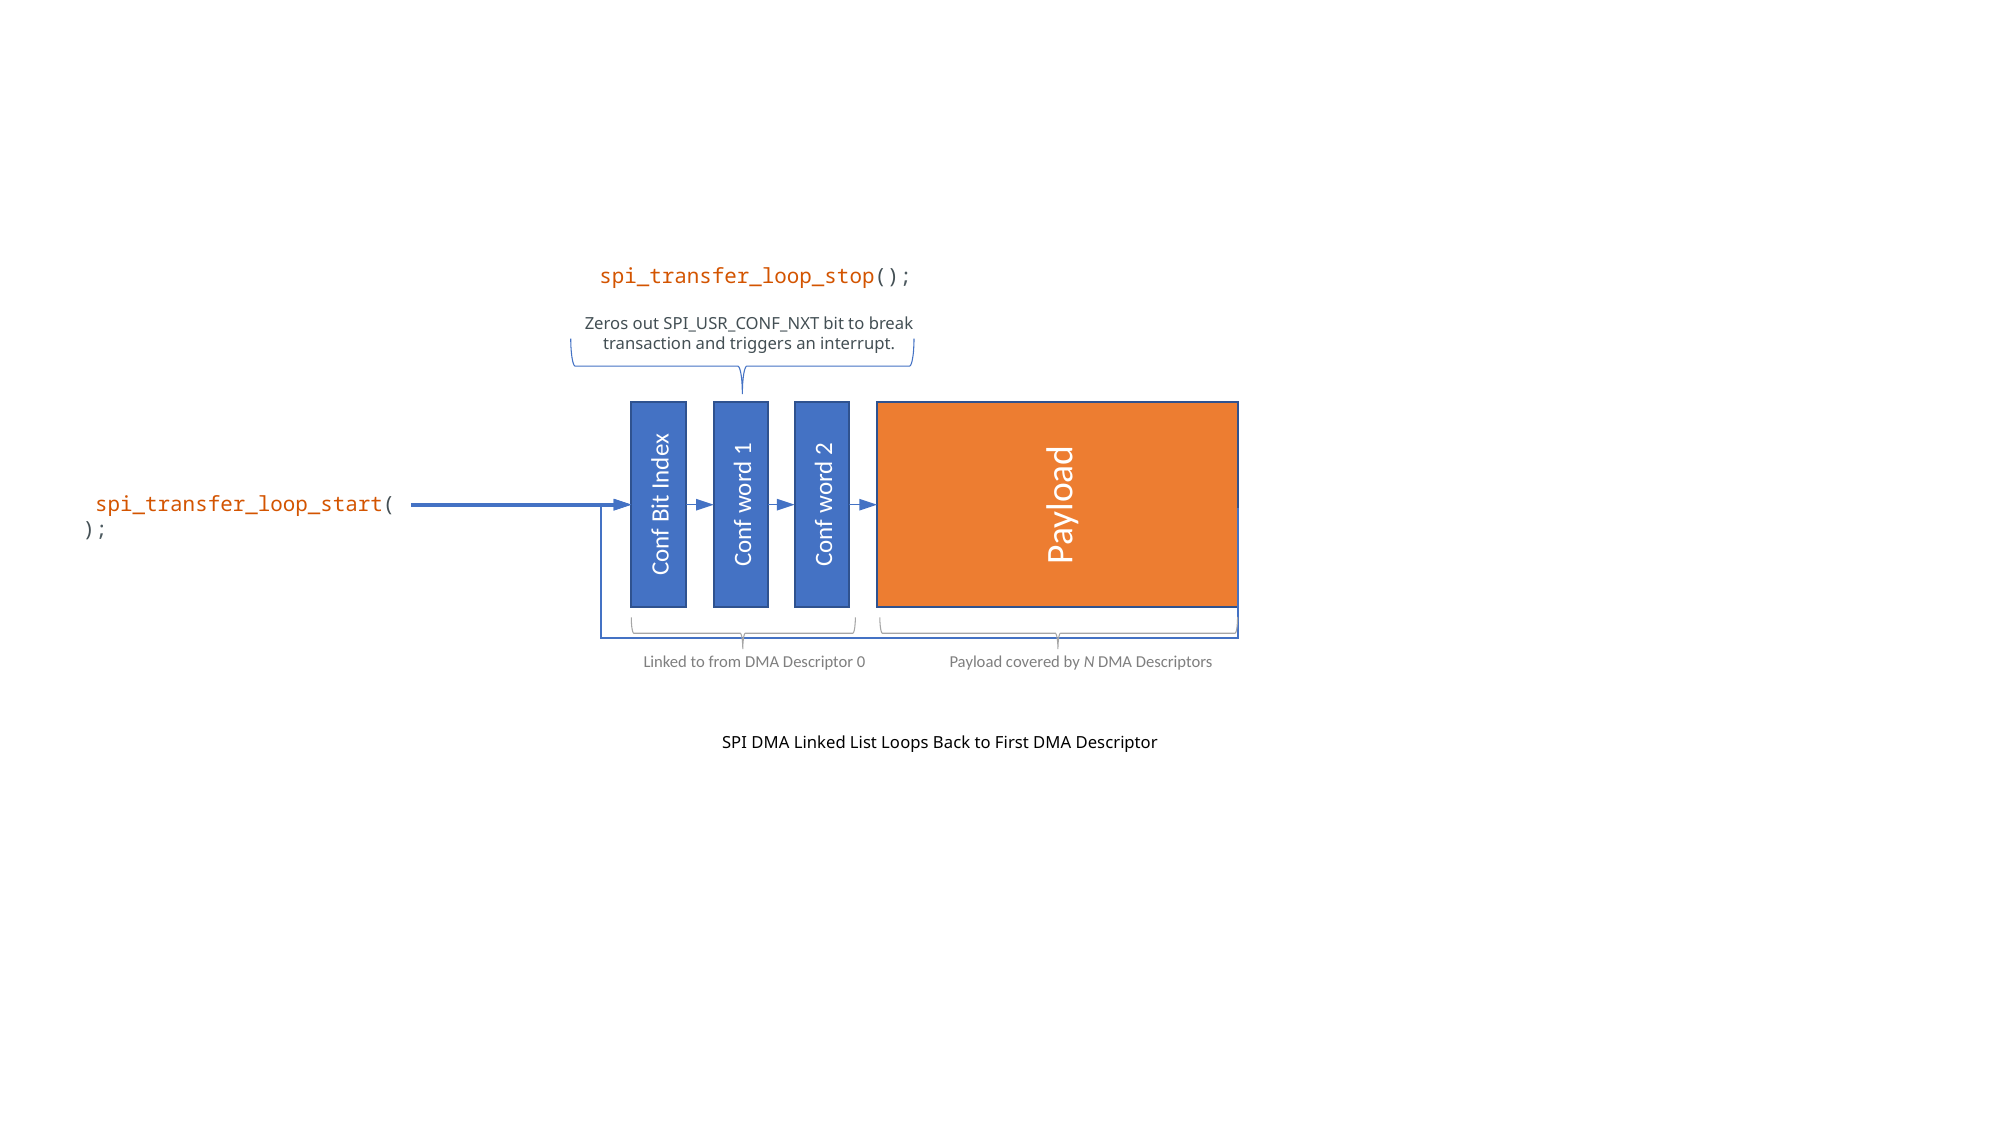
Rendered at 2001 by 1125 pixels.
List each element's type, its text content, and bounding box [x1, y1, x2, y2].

text_box Conf Bit Index [631, 402, 686, 607]
text_box Conf word 1 [714, 402, 768, 607]
text_box Payload [877, 402, 1238, 607]
text_box spi_transfer_loop_start(); [67, 482, 419, 524]
text_box Linked to from DMA Descriptor 0 [628, 643, 885, 679]
text_box SPI DMA Linked List Loops Back to First DMA Descriptor [679, 723, 1202, 760]
text_box Conf word 2 [795, 402, 849, 607]
text_box Payload covered by N DMA Descriptors [934, 643, 1233, 679]
text_box spi_transfer_loop_stop(); Zeros out SPI_USR_CONF_NXT bit to break transaction and triggers an interrupt. [554, 255, 944, 362]
